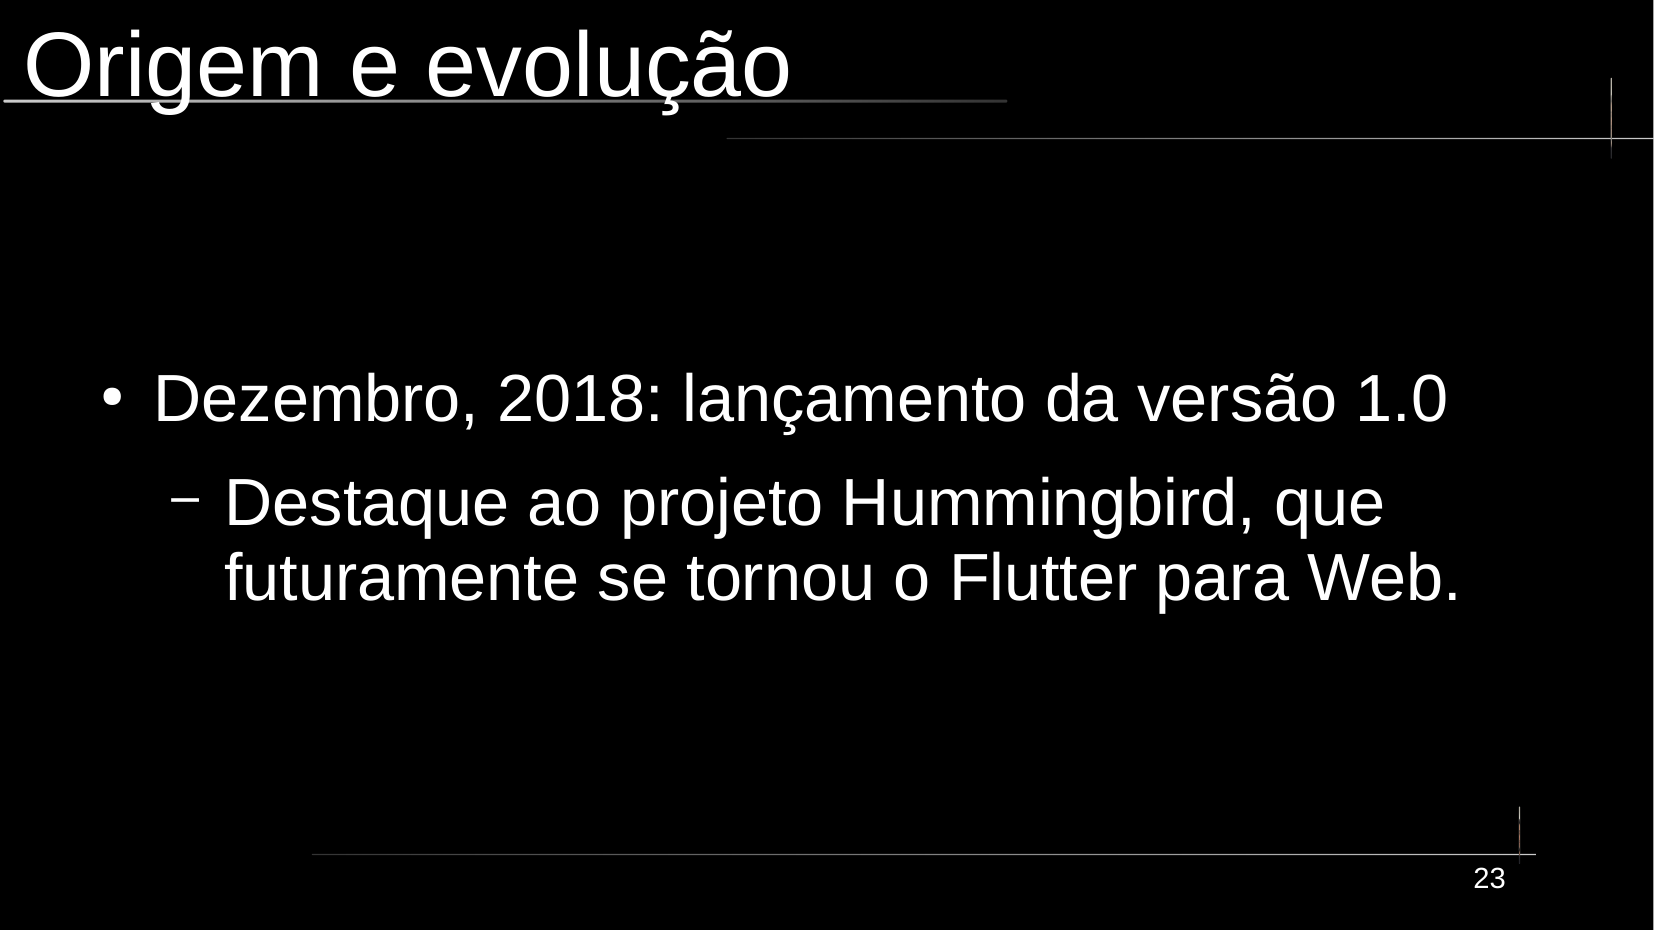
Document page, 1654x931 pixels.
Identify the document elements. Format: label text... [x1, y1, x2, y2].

subtitle Dezembro, 2018: lançamento da versão 1.0 Destaque ao projeto Hummingbird, que futuramente se tornou o Flutter para Web. [82, 217, 1571, 758]
title Origem e evolução [23, 11, 1589, 119]
